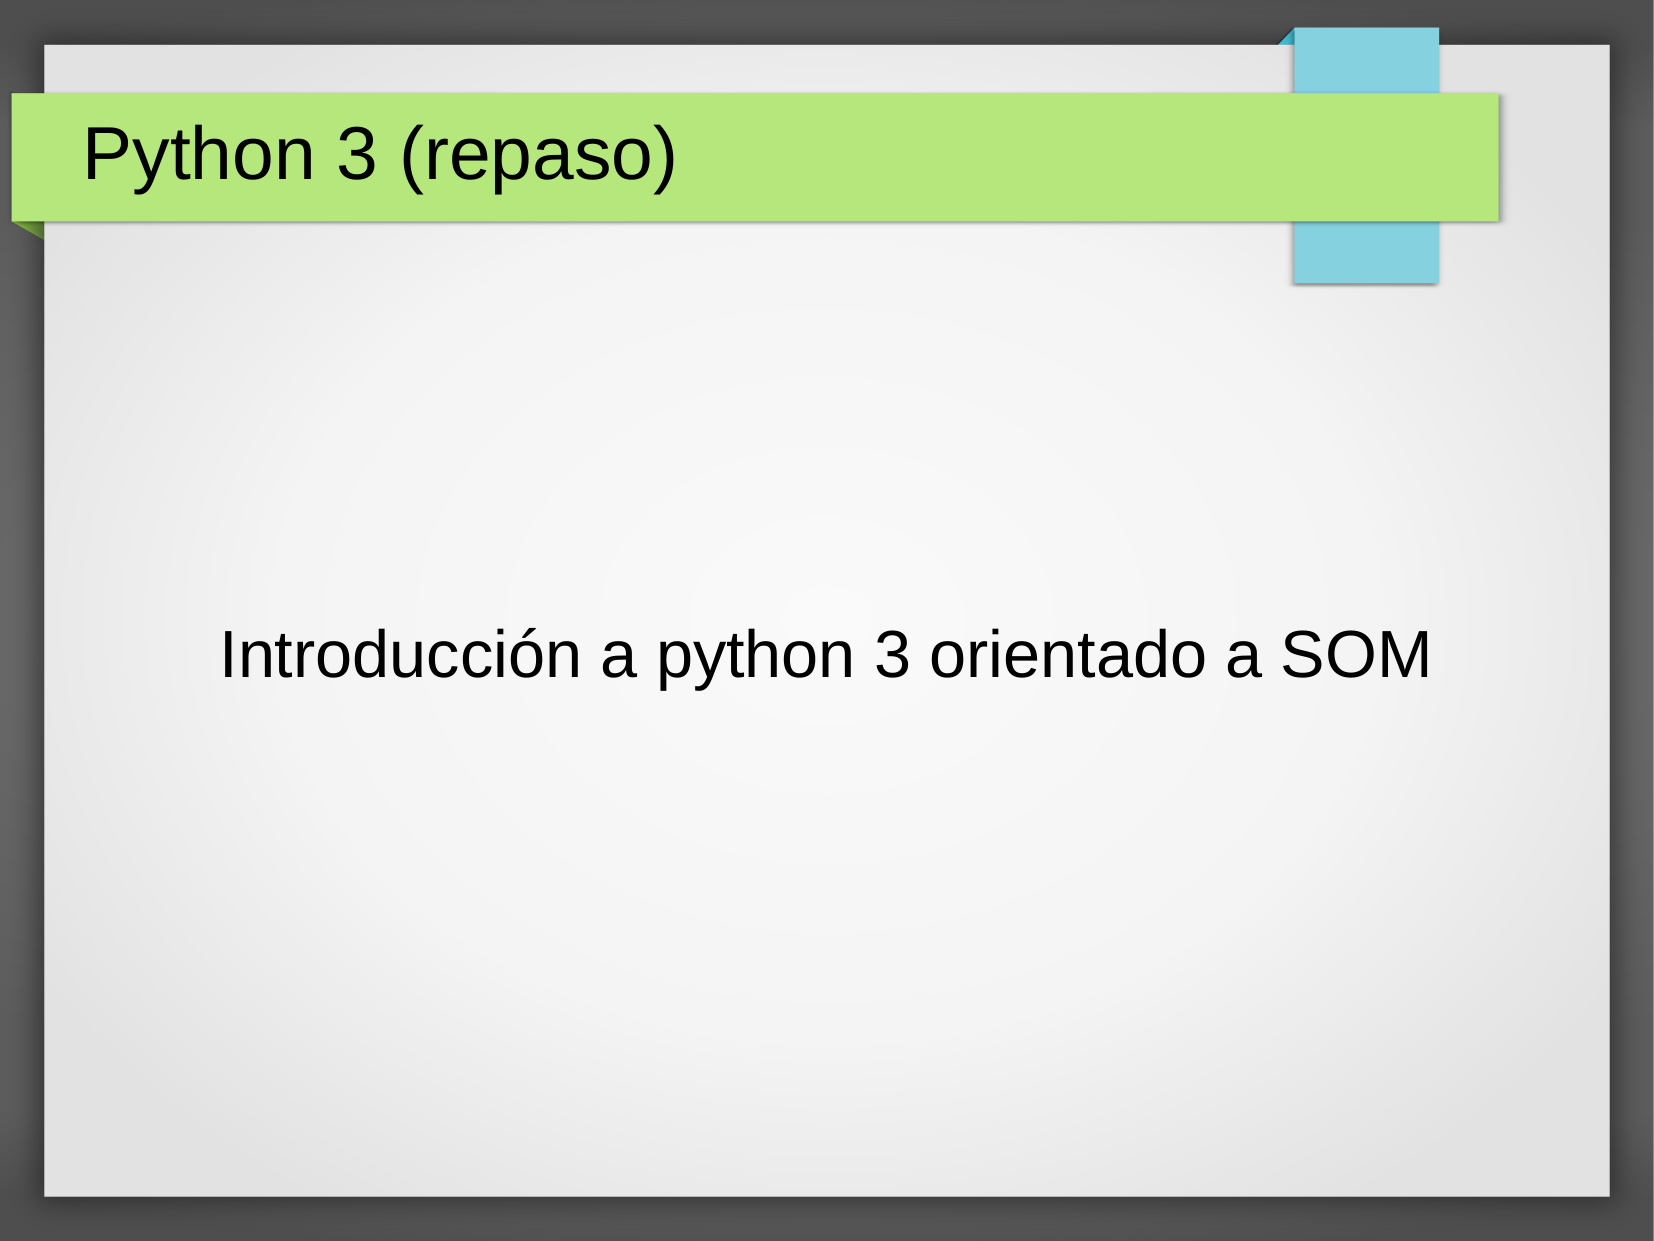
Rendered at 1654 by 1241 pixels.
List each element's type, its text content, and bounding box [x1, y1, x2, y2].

picture [0, 0, 1654, 1241]
title Python 3 (repaso) [82, 94, 1264, 213]
subtitle Introducción a python 3 orientado a SOM [82, 295, 1571, 1015]
